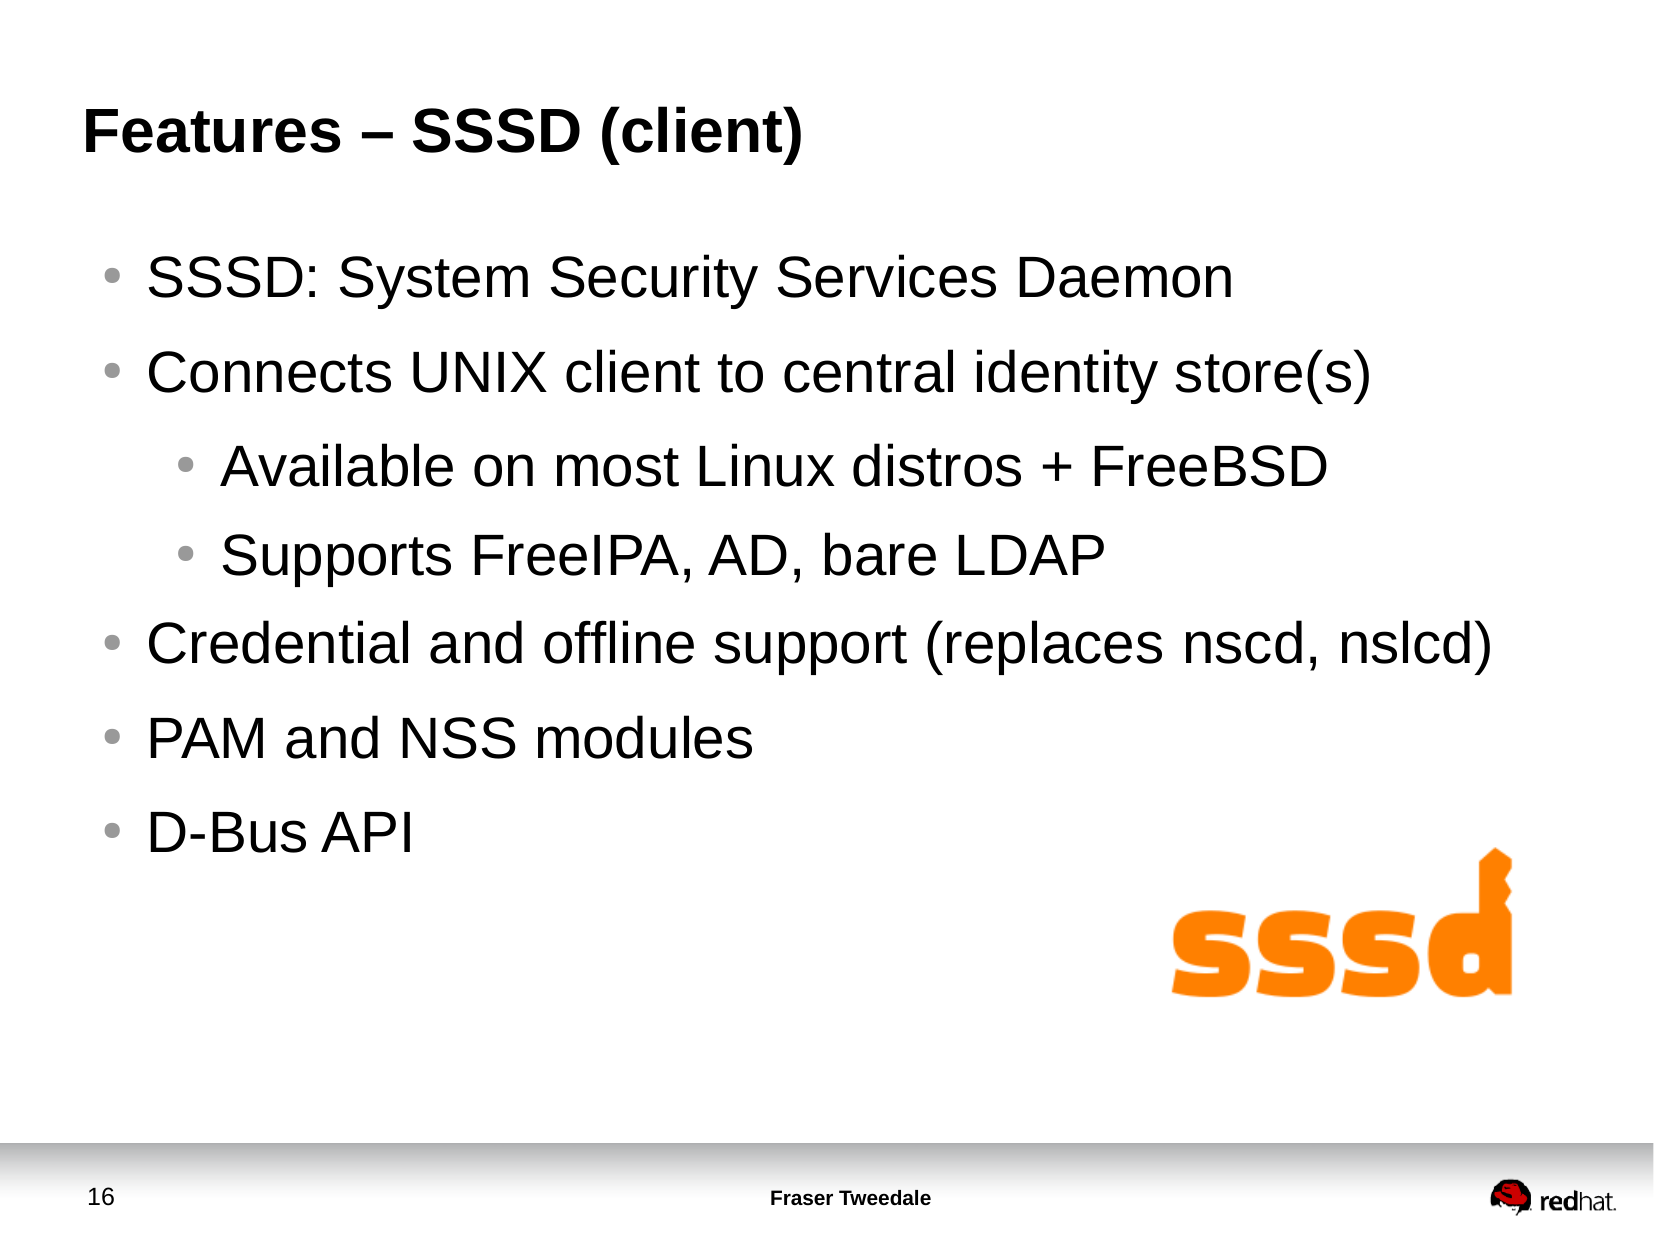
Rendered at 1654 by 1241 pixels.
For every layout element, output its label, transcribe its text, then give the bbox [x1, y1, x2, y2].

list SSSD: System Security Services Daemon Connects UNIX client to central identity store(s) Available on most Linux distros + FreeBSD Supports FreeIPA, AD, bare LDAP Credential and offline support (replaces nscd, nslcd) PAM and NSS modules D-Bus API [86, 244, 1576, 1039]
title Features – SSSD (client) [82, 37, 1571, 226]
picture [0, 1143, 1654, 1241]
picture [1155, 824, 1531, 1013]
